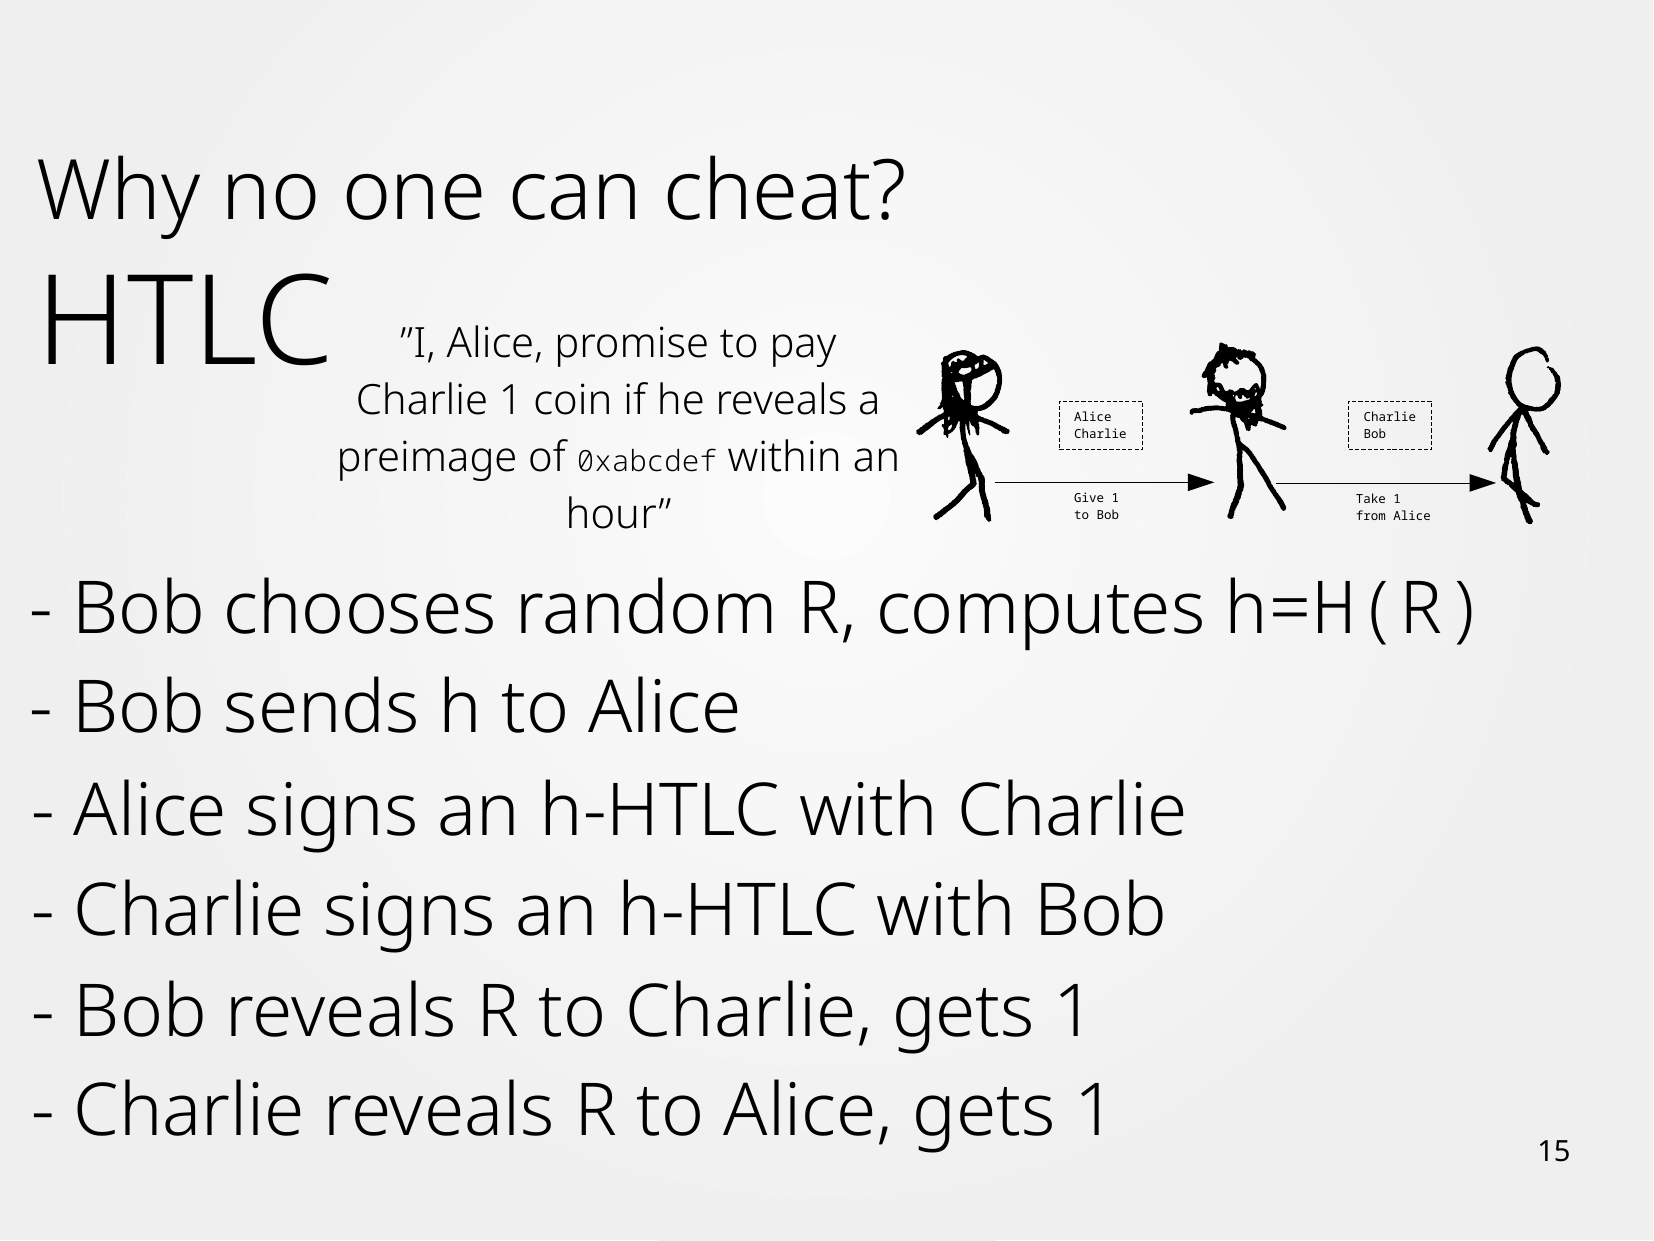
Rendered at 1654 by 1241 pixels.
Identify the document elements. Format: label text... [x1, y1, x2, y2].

title HTLC [36, 230, 384, 378]
title Why no one can cheat? [36, 130, 1034, 243]
title ”I, Alice, promise to pay Charlie 1 coin if he reveals a preimage of 0xabcdef within an hour” [336, 312, 905, 520]
picture [915, 349, 1011, 522]
title - Bob chooses random R, computes h=H(R) - Bob sends h to Alice [29, 555, 1625, 733]
text_box Take 1 from Alice [1341, 484, 1460, 532]
picture [1188, 341, 1288, 520]
text_box Alice Charlie [1059, 401, 1143, 446]
text_box - Bob reveals R to Charlie, gets 1 - Charlie reveals R to Alice, gets 1 [16, 950, 1276, 1136]
text_box Charlie Bob [1348, 401, 1432, 446]
text_box - Alice signs an h-HTLC with Charlie - Charlie signs an h-HTLC with Bob [16, 750, 1582, 935]
picture [1485, 344, 1563, 526]
text_box Give 1 to Bob [1059, 483, 1137, 527]
